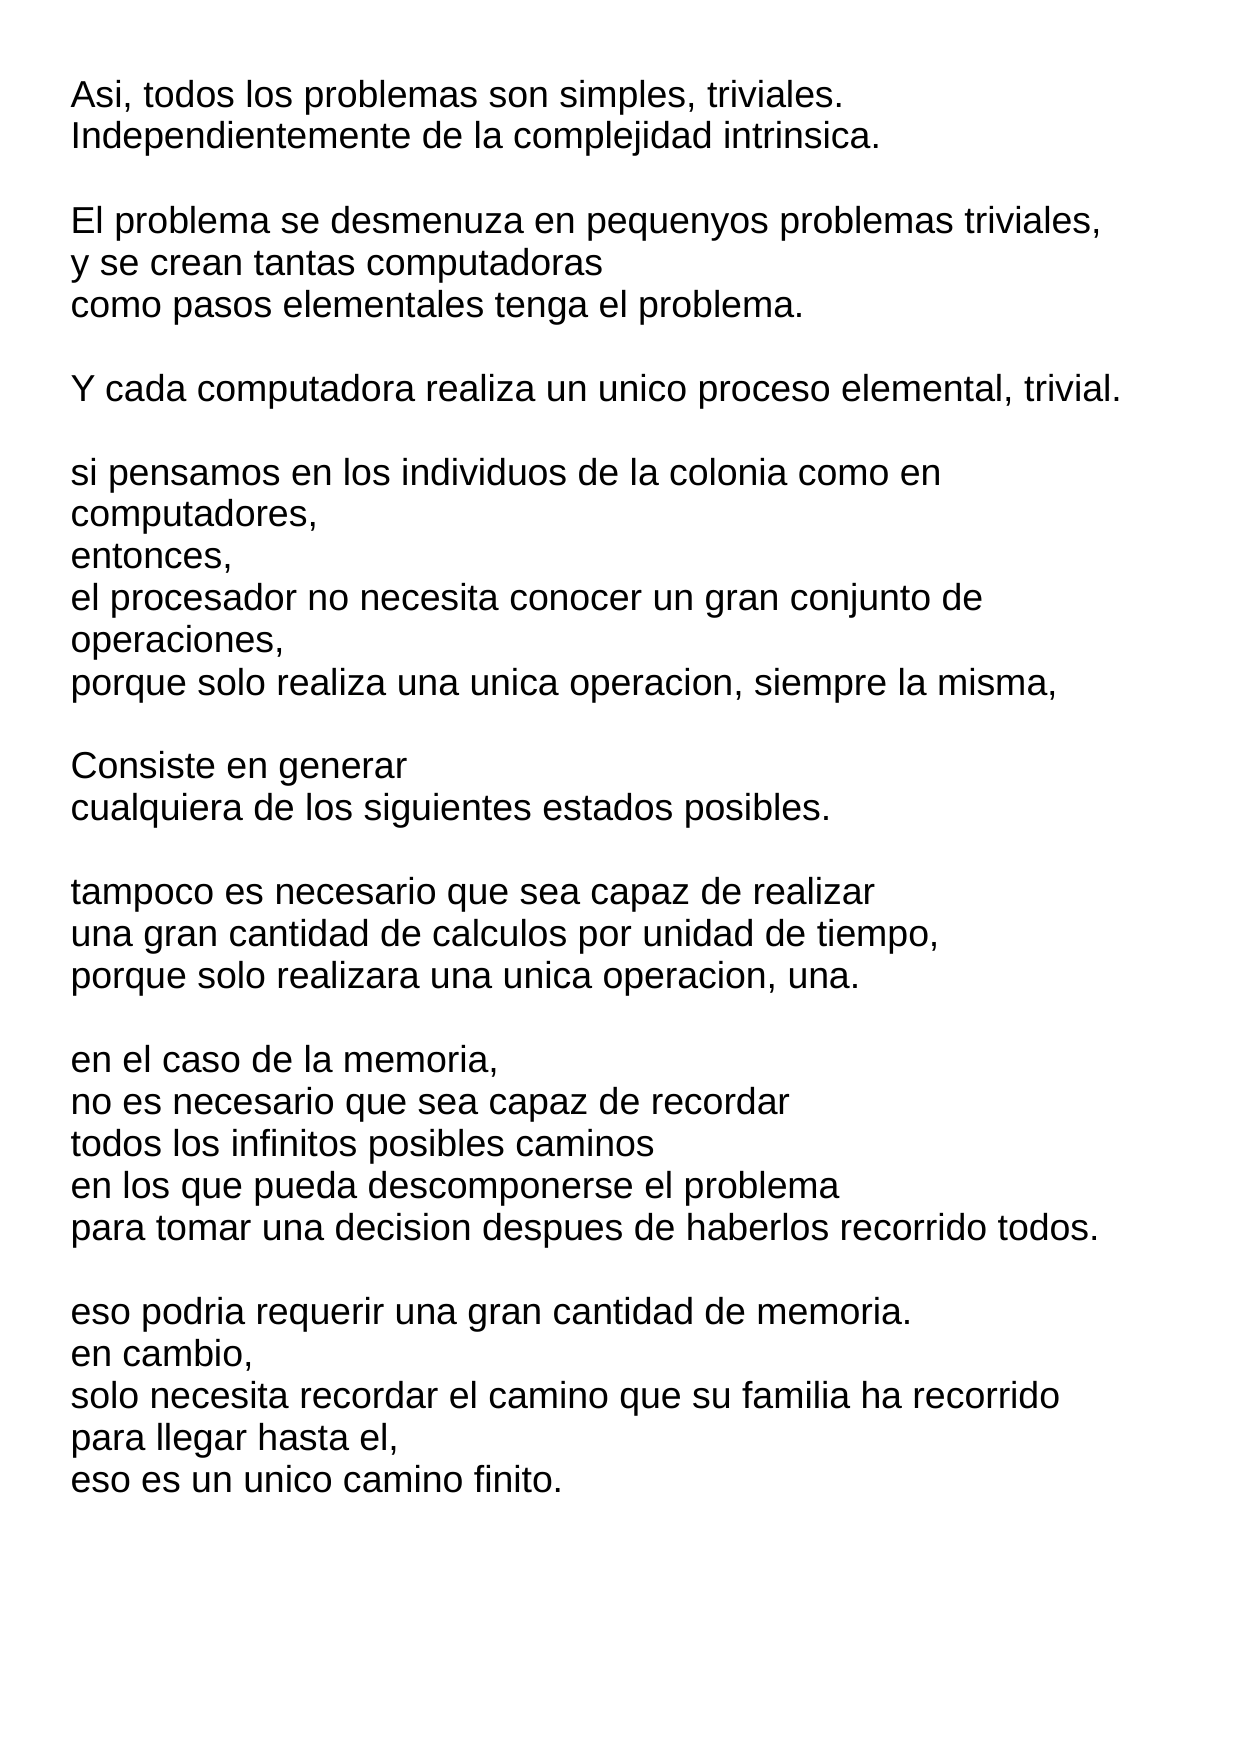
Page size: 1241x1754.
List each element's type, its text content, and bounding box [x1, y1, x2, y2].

text_box Asi, todos los problemas son simples, triviales. Independientemente de la complejidad intrinsica. El problema se desmenuza en pequenyos problemas triviales, y se crean tantas computadoras como pasos elementales tenga el problema. Y cada computadora realiza un unico proceso elemental, trivial. si pensamos en los individuos de la colonia como en computadores, entonces, el procesador no necesita conocer un gran conjunto de operaciones, porque solo realiza una unica operacion, siempre la misma, Consiste en generar cualquiera de los siguientes estados posibles. tampoco es necesario que sea capaz de realizar una gran cantidad de calculos por unidad de tiempo, porque solo realizara una unica operacion, una. en el caso de la memoria, no es necesario que sea capaz de recordar todos los infinitos posibles caminos en los que pueda descomponerse el problema para tomar una decision despues de haberlos recorrido todos. eso podria requerir una gran cantidad de memoria. en cambio, solo necesita recordar el camino que su familia ha recorrido para llegar hasta el, eso es un unico camino finito. [55, 65, 1187, 1635]
